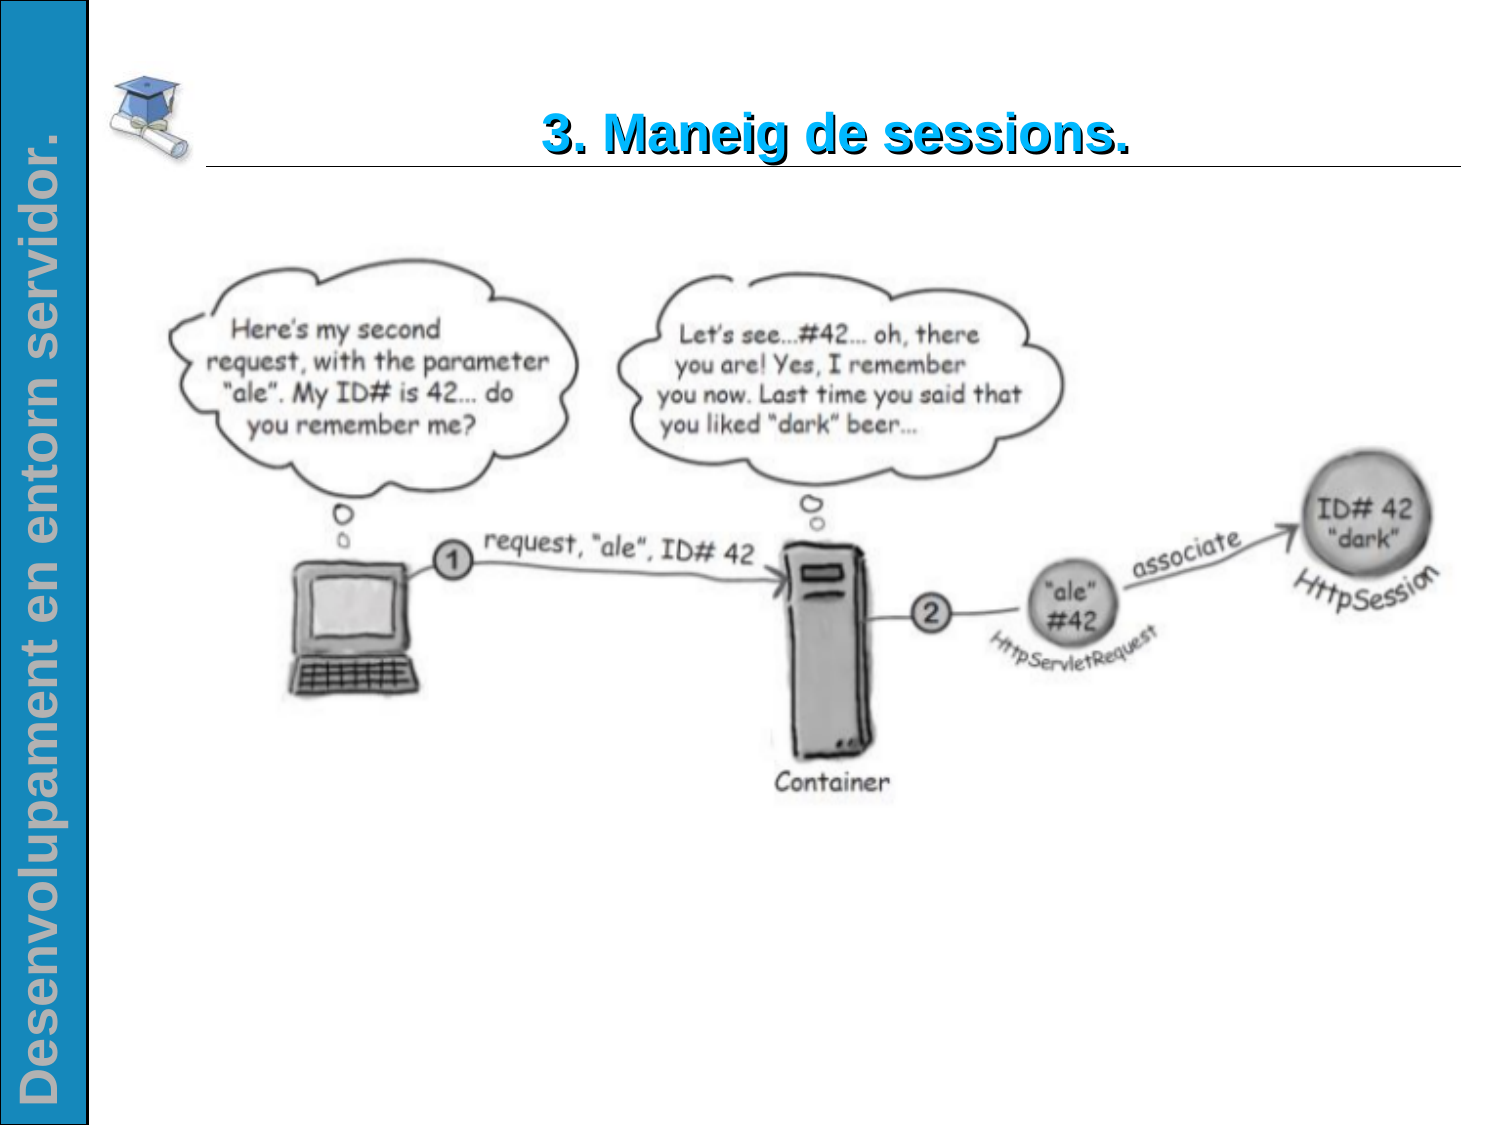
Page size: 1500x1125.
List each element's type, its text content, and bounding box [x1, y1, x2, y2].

picture [132, 235, 1480, 827]
picture [93, 61, 206, 174]
title 3. Maneig de sessions. [206, 88, 1447, 178]
